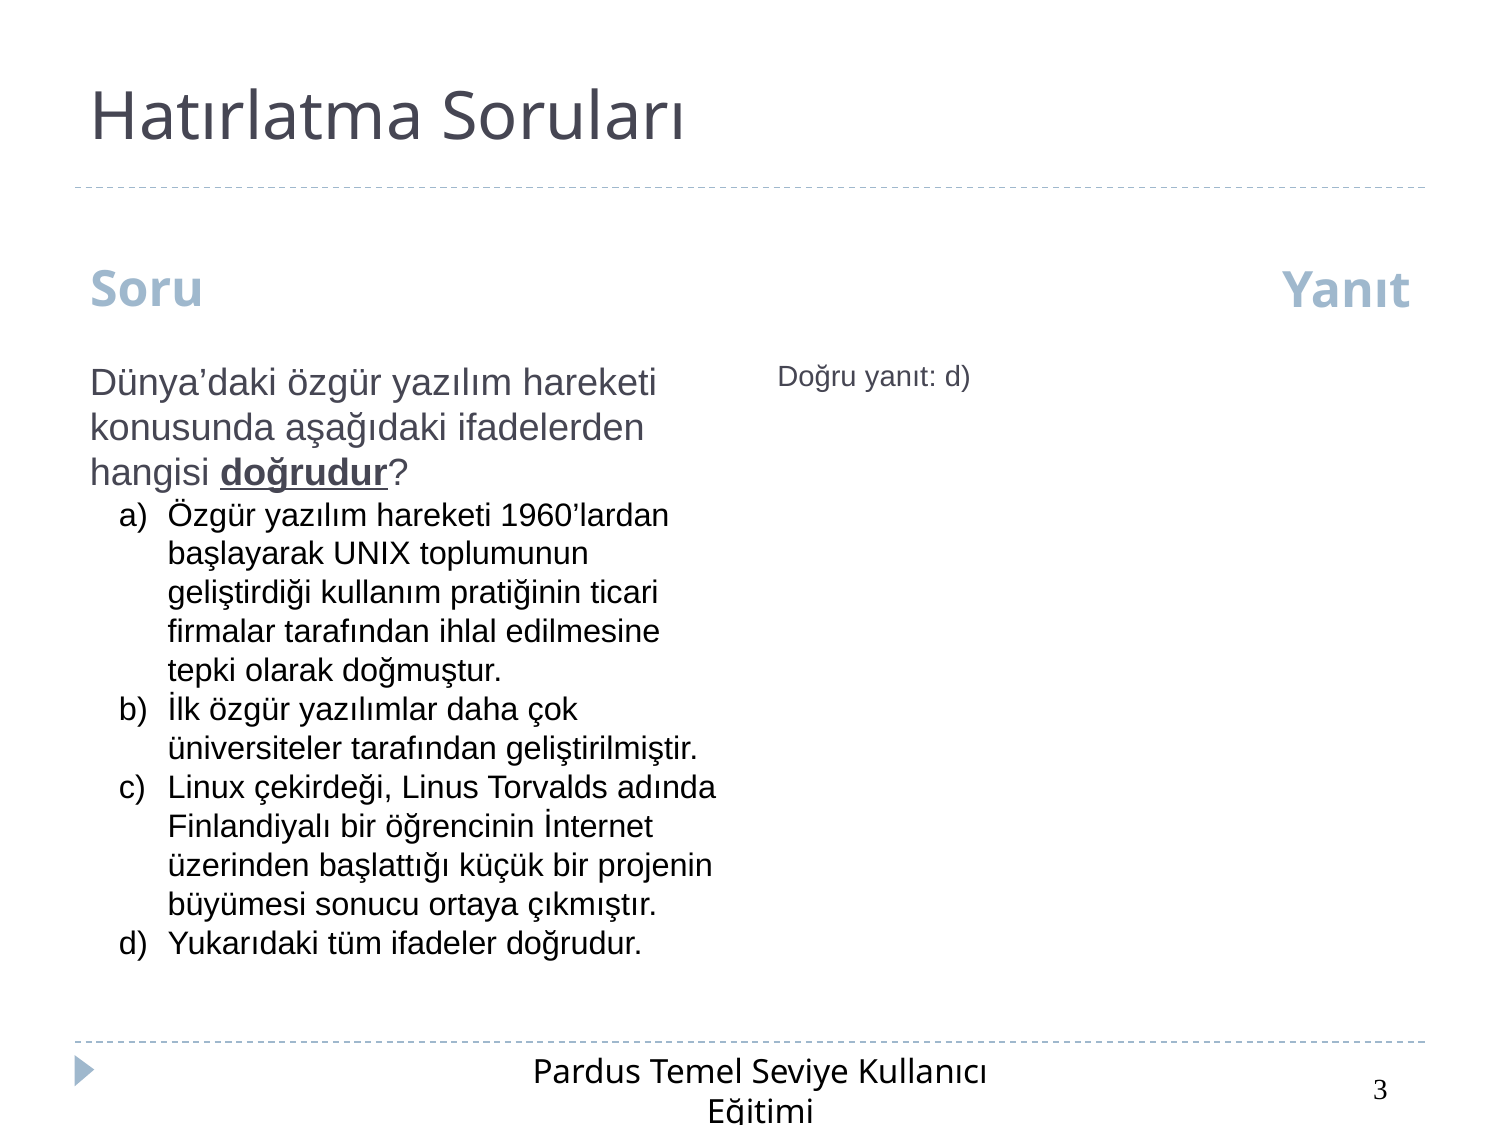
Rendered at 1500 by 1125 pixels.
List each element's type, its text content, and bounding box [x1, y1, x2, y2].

list Yanıt [762, 212, 1426, 325]
list Soru [75, 210, 738, 324]
list Doğru yanıt: d) [762, 350, 1425, 1013]
list Dünya’daki özgür yazılım hareketi konusunda aşağıdaki ifadelerden hangisi doğrudur? Özgür yazılım hareketi 1960’lardan başlayarak UNIX toplumunun geliştirdiği kullanım pratiğinin ticari firmalar tarafından ihlal edilmesine tepki olarak doğmuştur. İlk özgür yazılımlar daha çok üniversiteler tarafından geliştirilmiştir. Linux çekirdeği, Linus Torvalds adında Finlandiyalı bir öğrencinin İnternet üzerinden başlattığı küçük bir projenin büyümesi sonucu ortaya çıkmıştır. Yukarıdaki tüm ifadeler doğrudur. [75, 350, 738, 1013]
title Hatırlatma Soruları [75, 37, 1425, 188]
